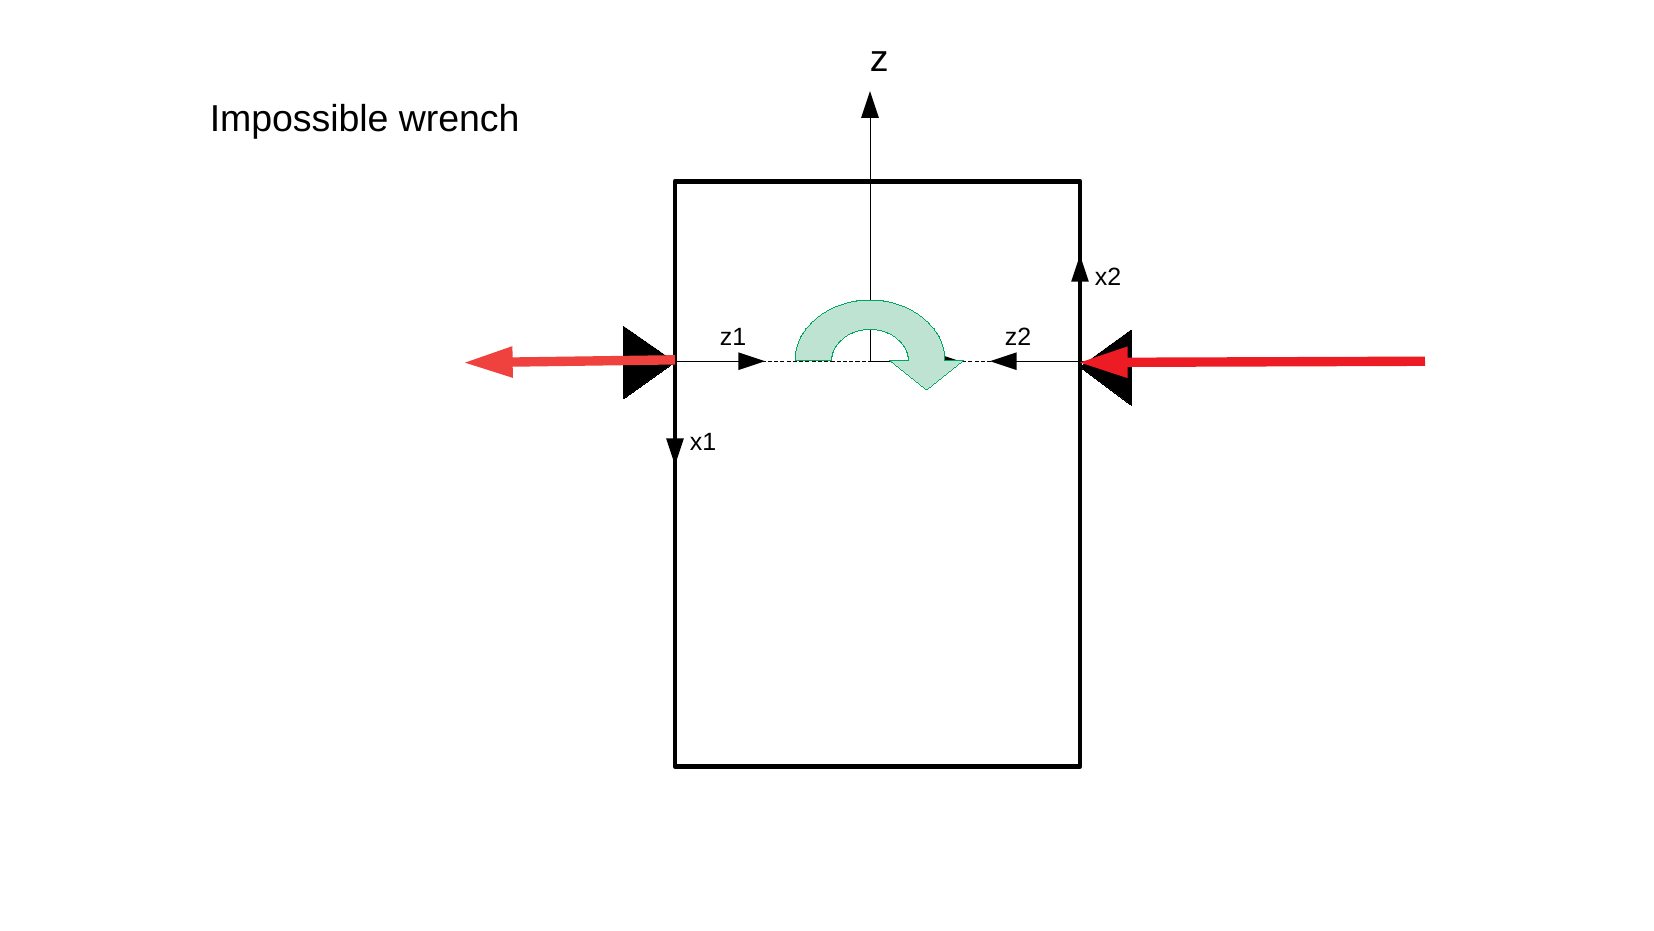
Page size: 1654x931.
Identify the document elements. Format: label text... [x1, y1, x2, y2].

text_box Impossible wrench [195, 90, 646, 166]
text_box z1 [705, 315, 796, 386]
text_box z [855, 30, 976, 136]
text_box [1081, 364, 1132, 406]
text_box x [885, 300, 976, 399]
text_box [623, 326, 665, 355]
text_box [1092, 330, 1132, 358]
text_box [623, 365, 671, 399]
text_box x1 [675, 420, 766, 491]
text_box z2 [990, 315, 1081, 386]
text_box x2 [1080, 255, 1171, 326]
text_box [795, 300, 964, 390]
